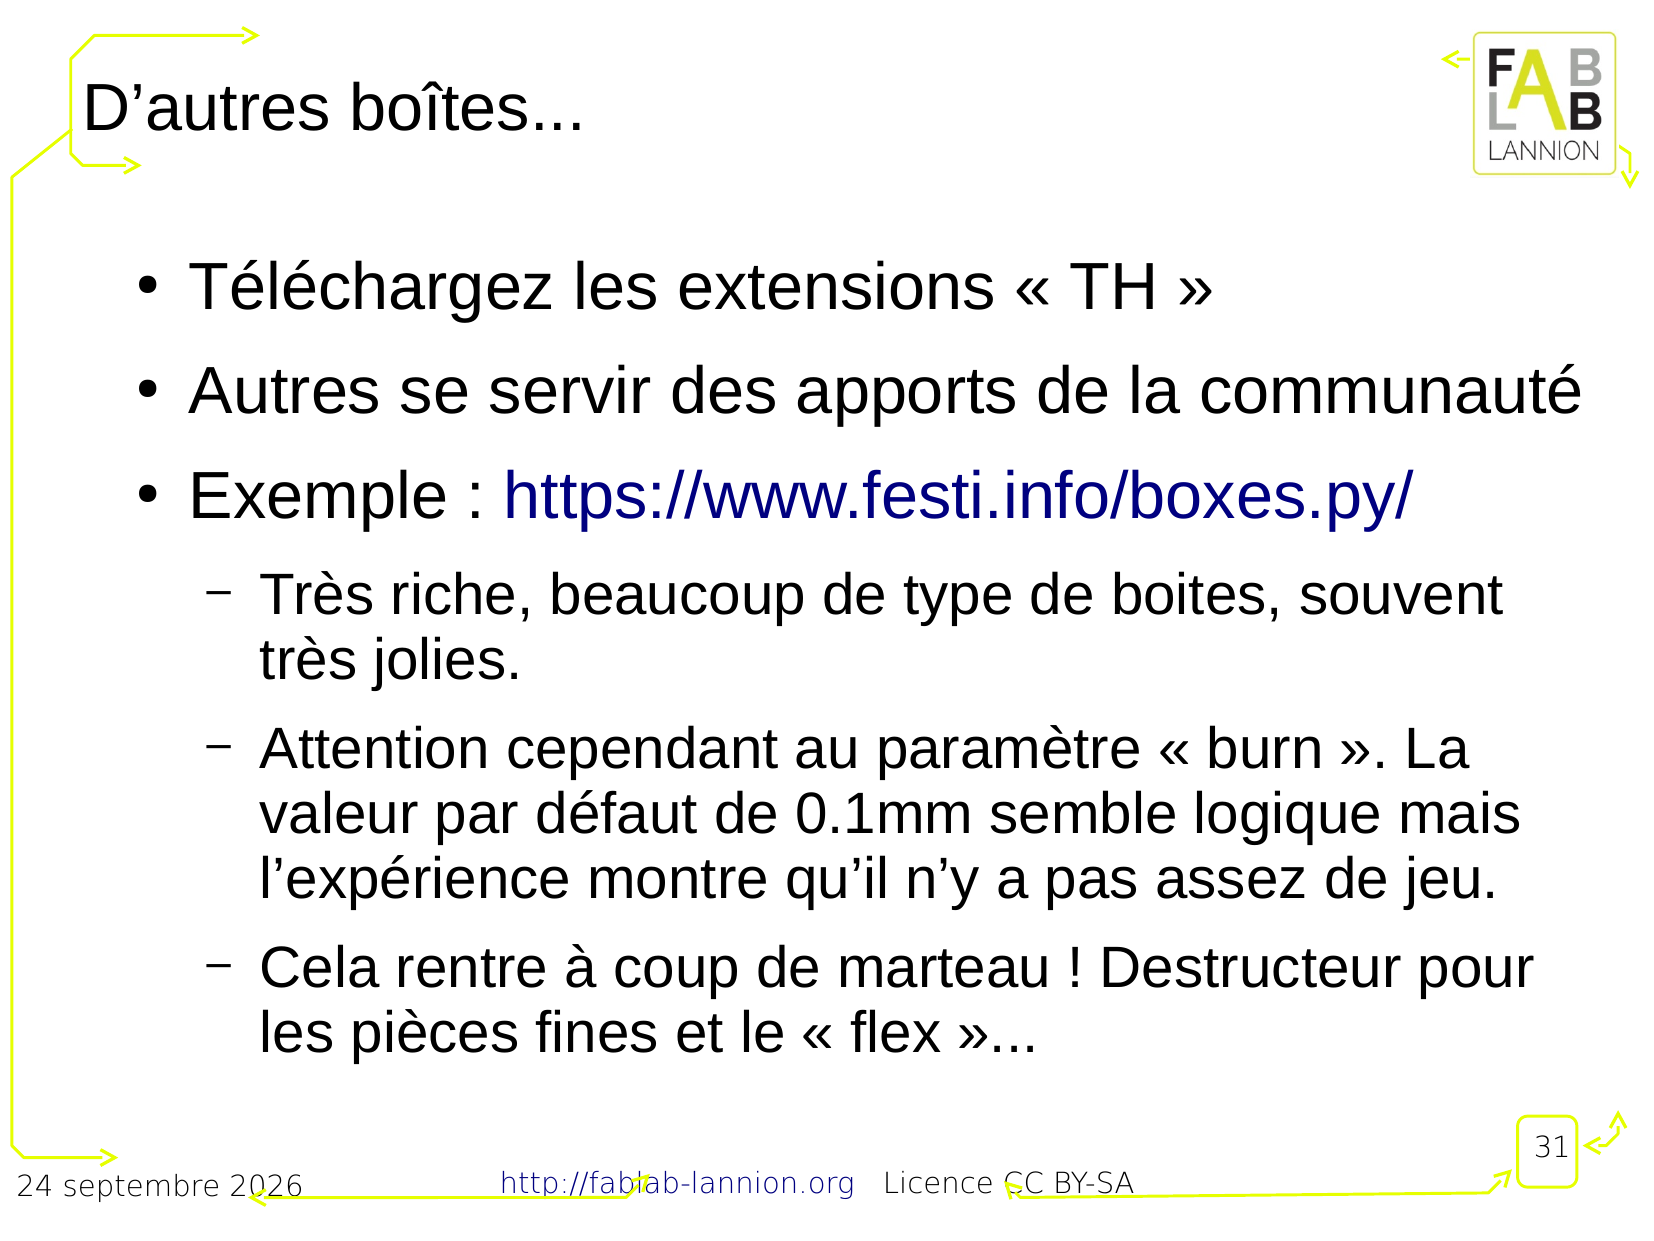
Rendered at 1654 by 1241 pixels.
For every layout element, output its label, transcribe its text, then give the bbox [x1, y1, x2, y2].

list Téléchargez les extensions « TH » Autres se servir des apports de la communauté Exemple : https://www.festi.info/boxes.py/ Très riche, beaucoup de type de boites, souvent très jolies. Attention cependant au paramètre « burn ». La valeur par défaut de 0.1mm semble logique mais l’expérience montre qu’il n’y a pas assez de jeu. Cela rentre à coup de marteau ! Destructeur pour les pièces fines et le « flex »... [118, 249, 1607, 969]
picture [1470, 29, 1619, 178]
title D’autres boîtes... [82, 49, 1441, 166]
